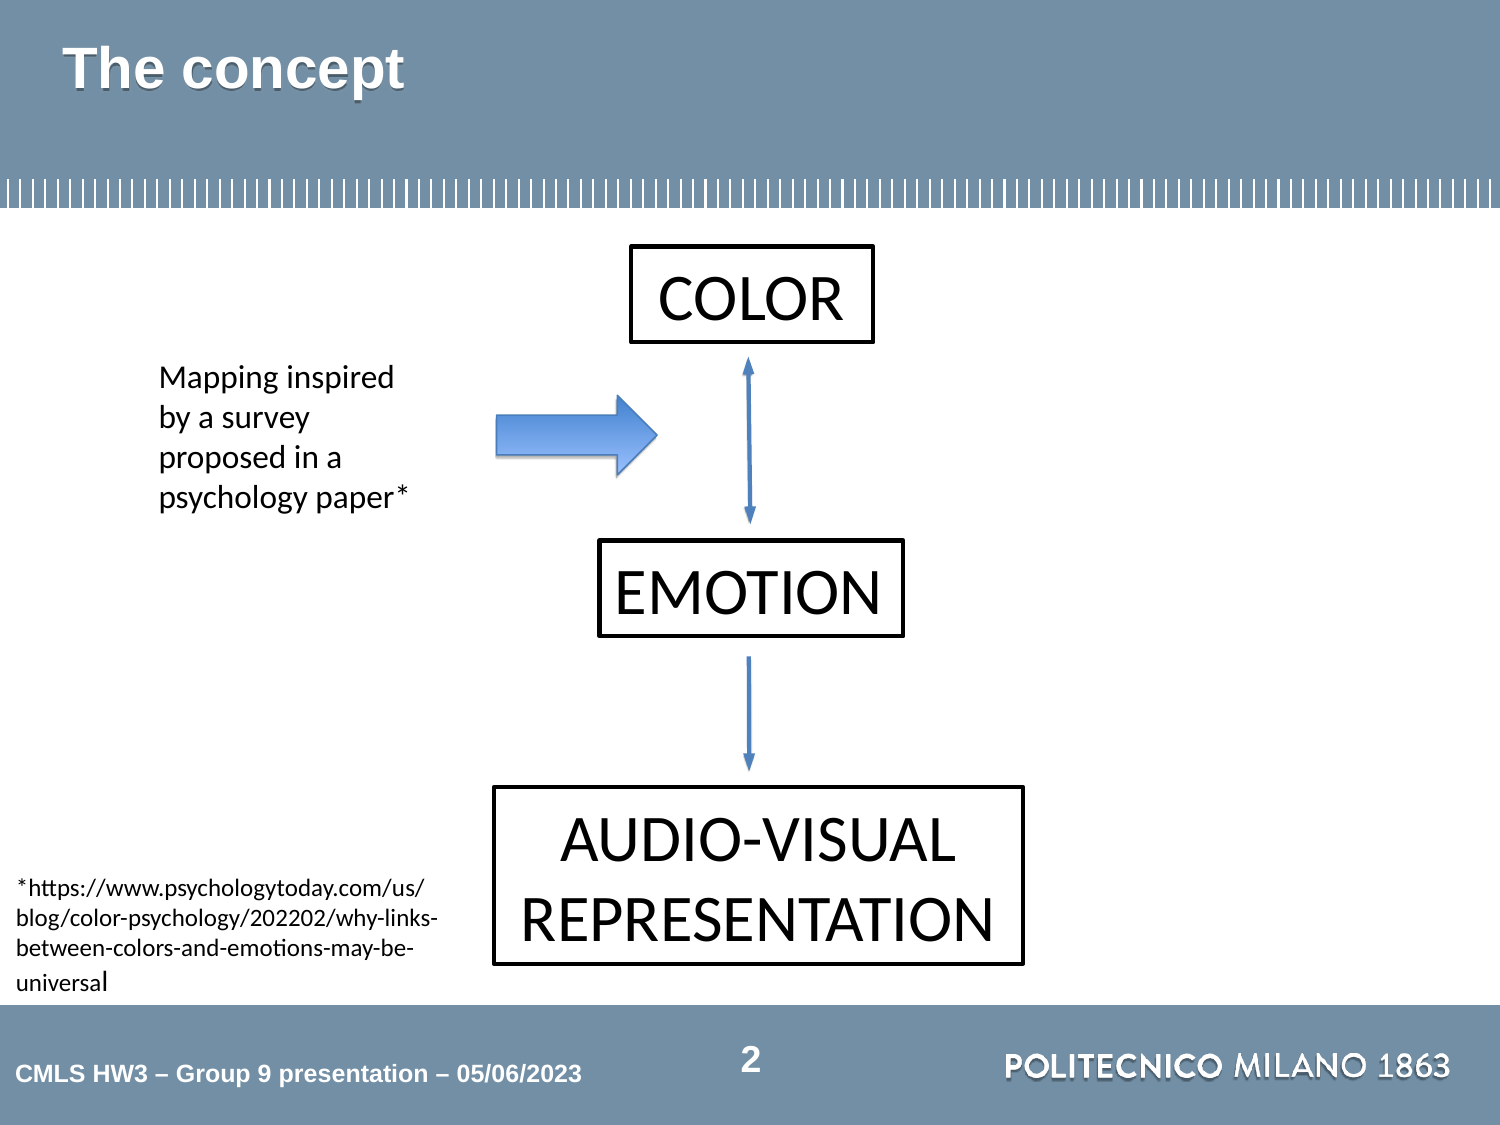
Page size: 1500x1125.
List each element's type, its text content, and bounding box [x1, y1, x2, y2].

title The concept [47, 22, 1455, 161]
text_box CMLS HW3 – Group 9 presentation – 05/06/2023 [0, 1049, 610, 1125]
text_box 2 [576, 1027, 927, 1088]
text_box AUDIO-VISUAL REPRESENTATION [493, 786, 1023, 964]
text_box COLOR [631, 246, 874, 343]
text_box Mapping inspired by a survey proposed in a psychology paper* [143, 348, 467, 525]
text_box [496, 395, 658, 475]
text_box EMOTION [599, 540, 904, 637]
text_box *https://www.psychologytoday.com/us/blog/color-psychology/202202/why-links-between-colors-and-emotions-may-be-universal [0, 864, 487, 1006]
